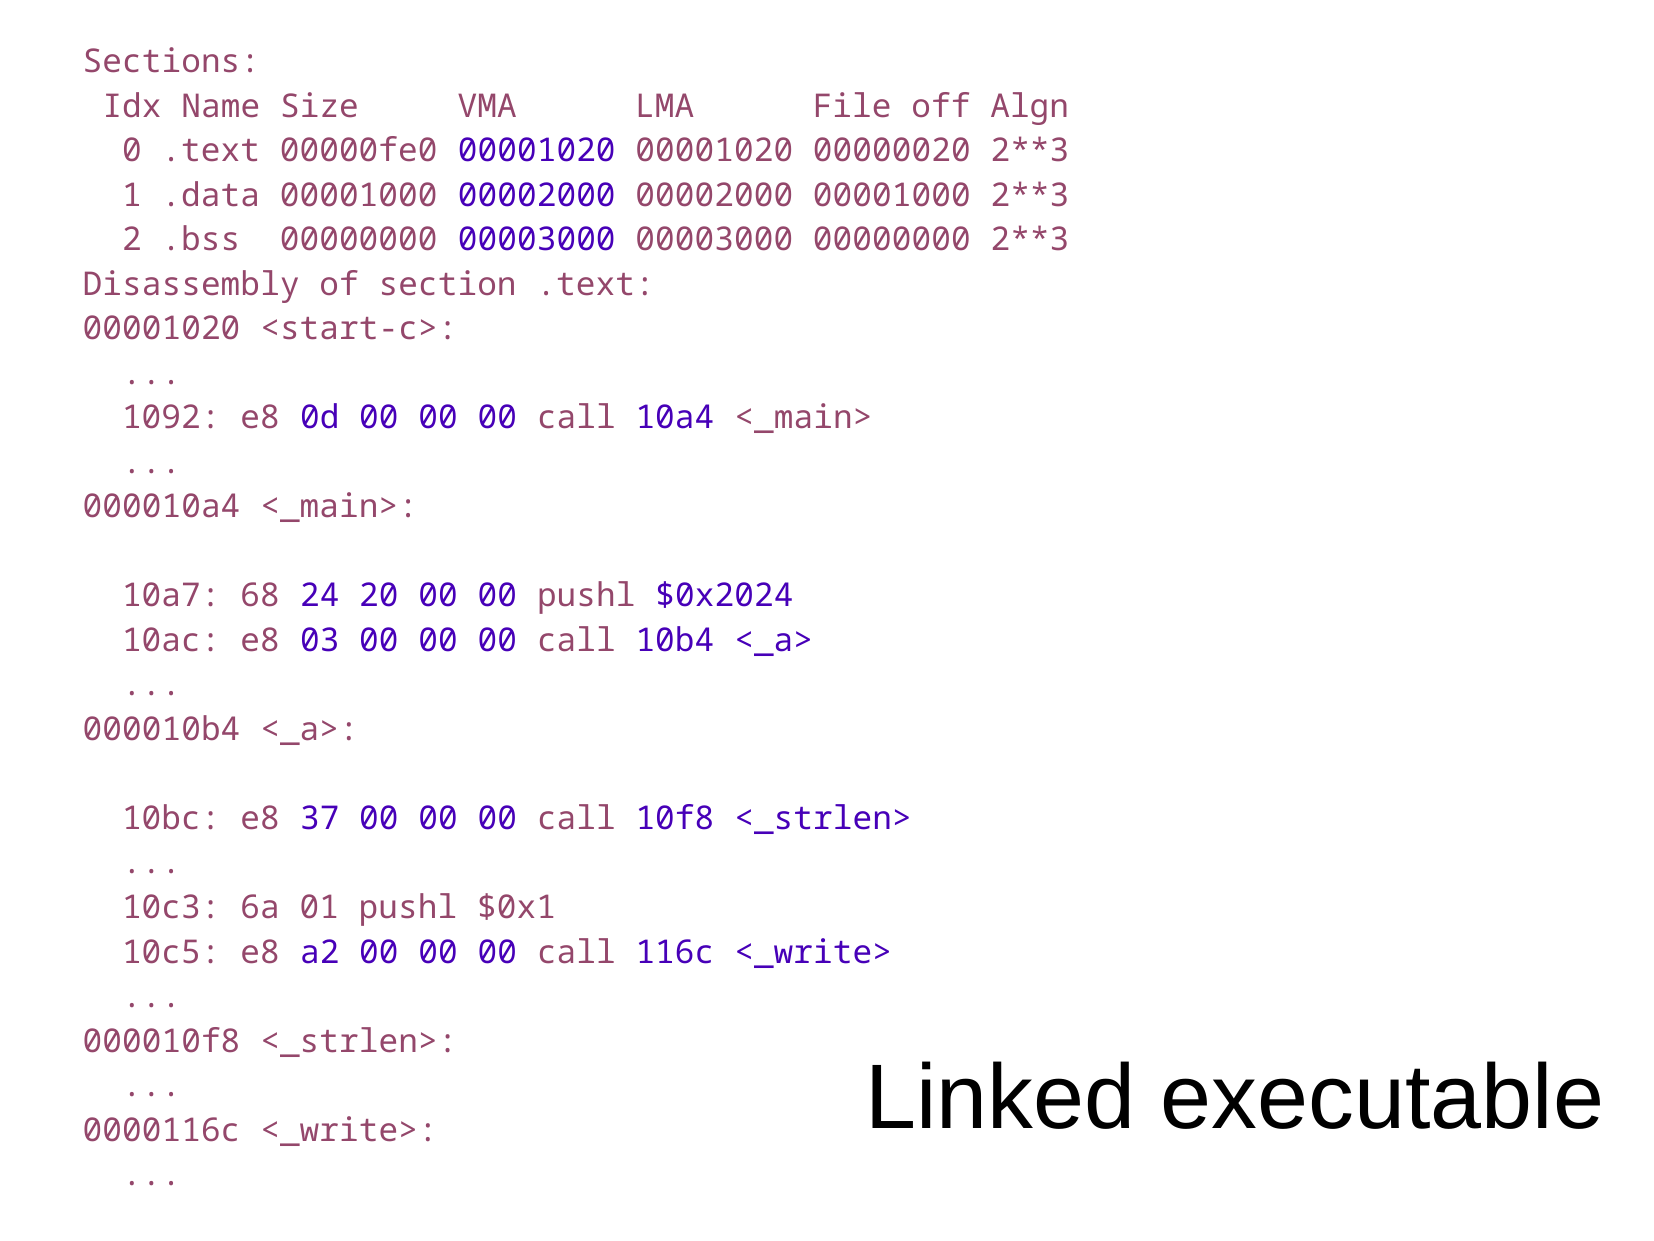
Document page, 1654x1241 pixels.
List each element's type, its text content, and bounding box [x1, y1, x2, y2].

list Sections: Idx Name Size VMA LMA File off Algn 0 .text 00000fe0 00001020 00001020 00000020 2**3 1 .data 00001000 00002000 00002000 00001000 2**3 2 .bss 00000000 00003000 00003000 00000000 2**3 Disassembly of section .text: 00001020 <start-c>: ... 1092: e8 0d 00 00 00 call 10a4 <_main> ... 000010a4 <_main>: 10a7: 68 24 20 00 00 pushl $0x2024 10ac: e8 03 00 00 00 call 10b4 <_a> ... 000010b4 <_a>: 10bc: e8 37 00 00 00 call 10f8 <_strlen> ... 10c3: 6a 01 pushl $0x1 10c5: e8 a2 00 00 00 call 116c <_write> ... 000010f8 <_strlen>: ... 0000116c <_write>: ... [82, 37, 1571, 1201]
title Linked executable [1571, 992, 1609, 1201]
